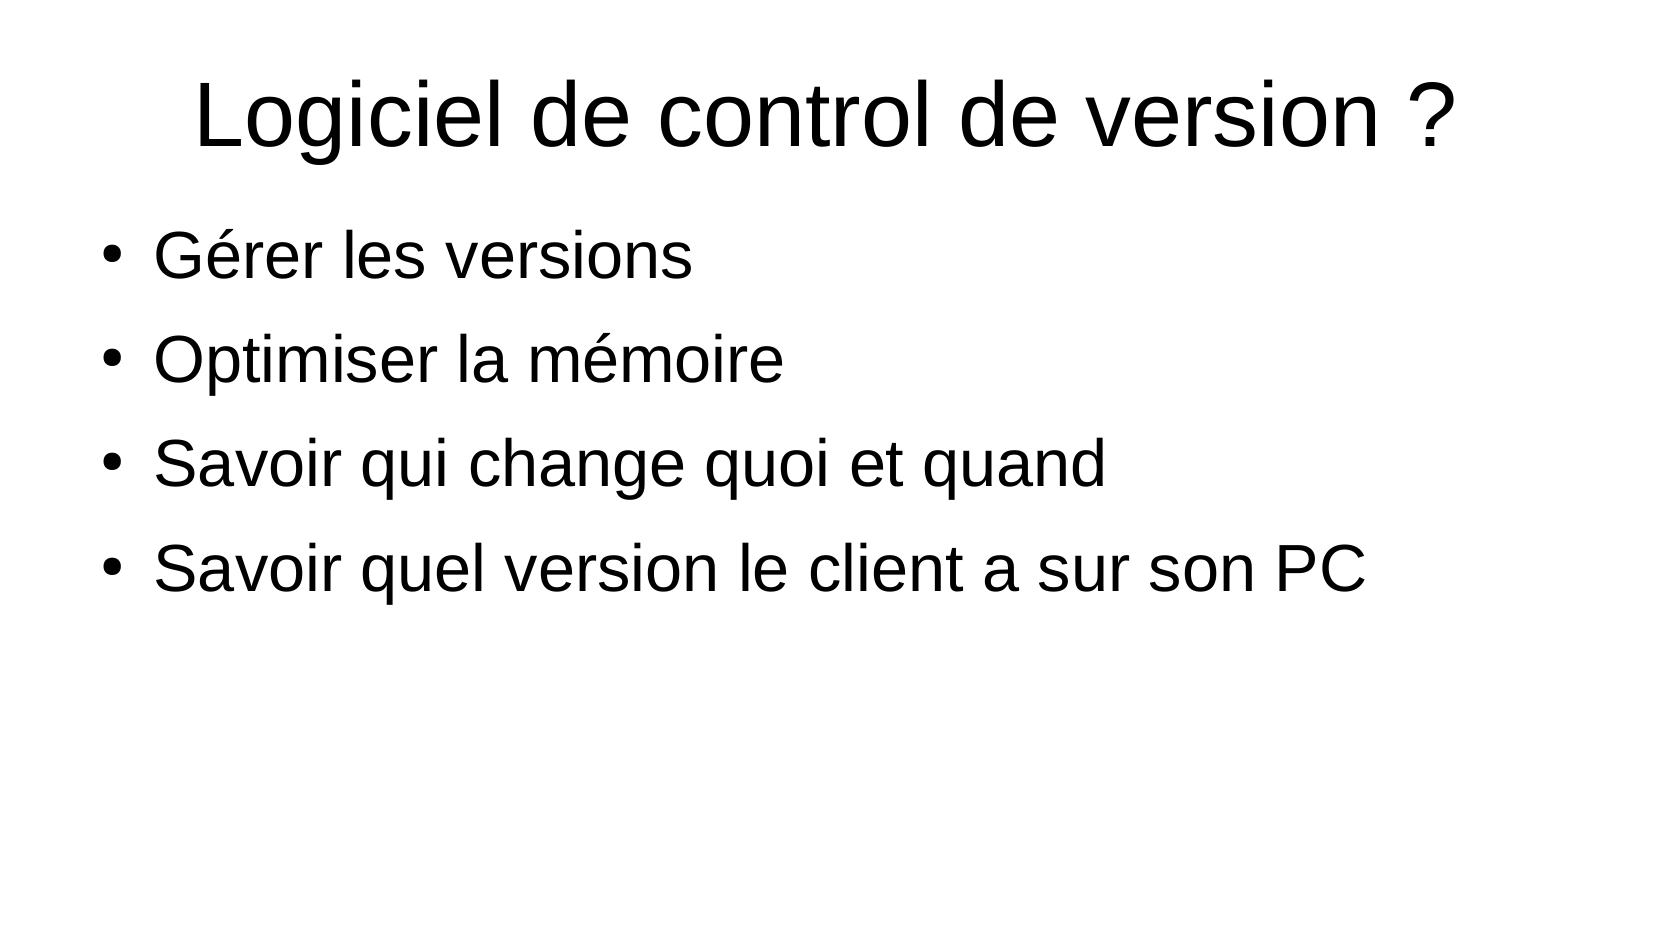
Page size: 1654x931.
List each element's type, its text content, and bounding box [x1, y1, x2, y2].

list Gérer les versions Optimiser la mémoire Savoir qui change quoi et quand Savoir quel version le client a sur son PC [82, 217, 1571, 758]
title Logiciel de control de version ? [82, 37, 1571, 193]
